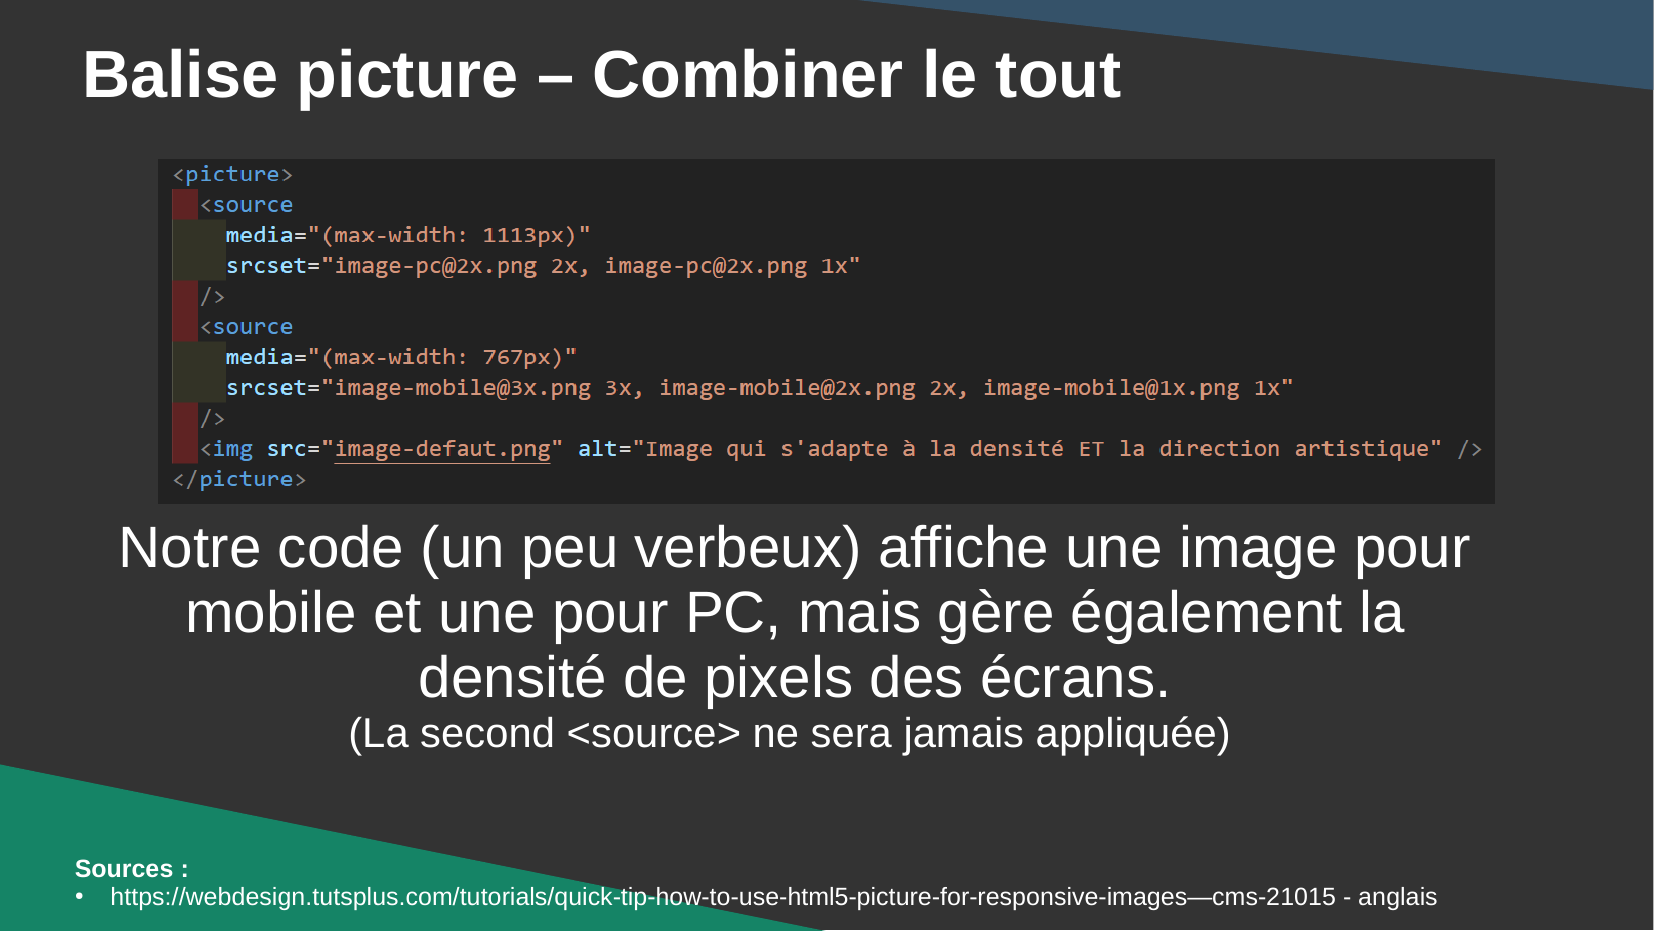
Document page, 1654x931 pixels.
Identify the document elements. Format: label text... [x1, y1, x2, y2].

text_box [857, 0, 1654, 90]
text_box Notre code (un peu verbeux) affiche une image pour mobile et une pour PC, mais gère également la densité de pixels des écrans. (La second <source> ne sera jamais appliquée) [78, 506, 1513, 764]
text_box Sources : https://webdesign.tutsplus.com/tutorials/quick-tip-how-to-use-html5-picture-for-responsive-images—cms-21015 - anglais [60, 847, 1546, 931]
text_box [0, 764, 410, 931]
picture [158, 159, 1495, 504]
title Balise picture – Combiner le tout [82, 37, 1571, 122]
